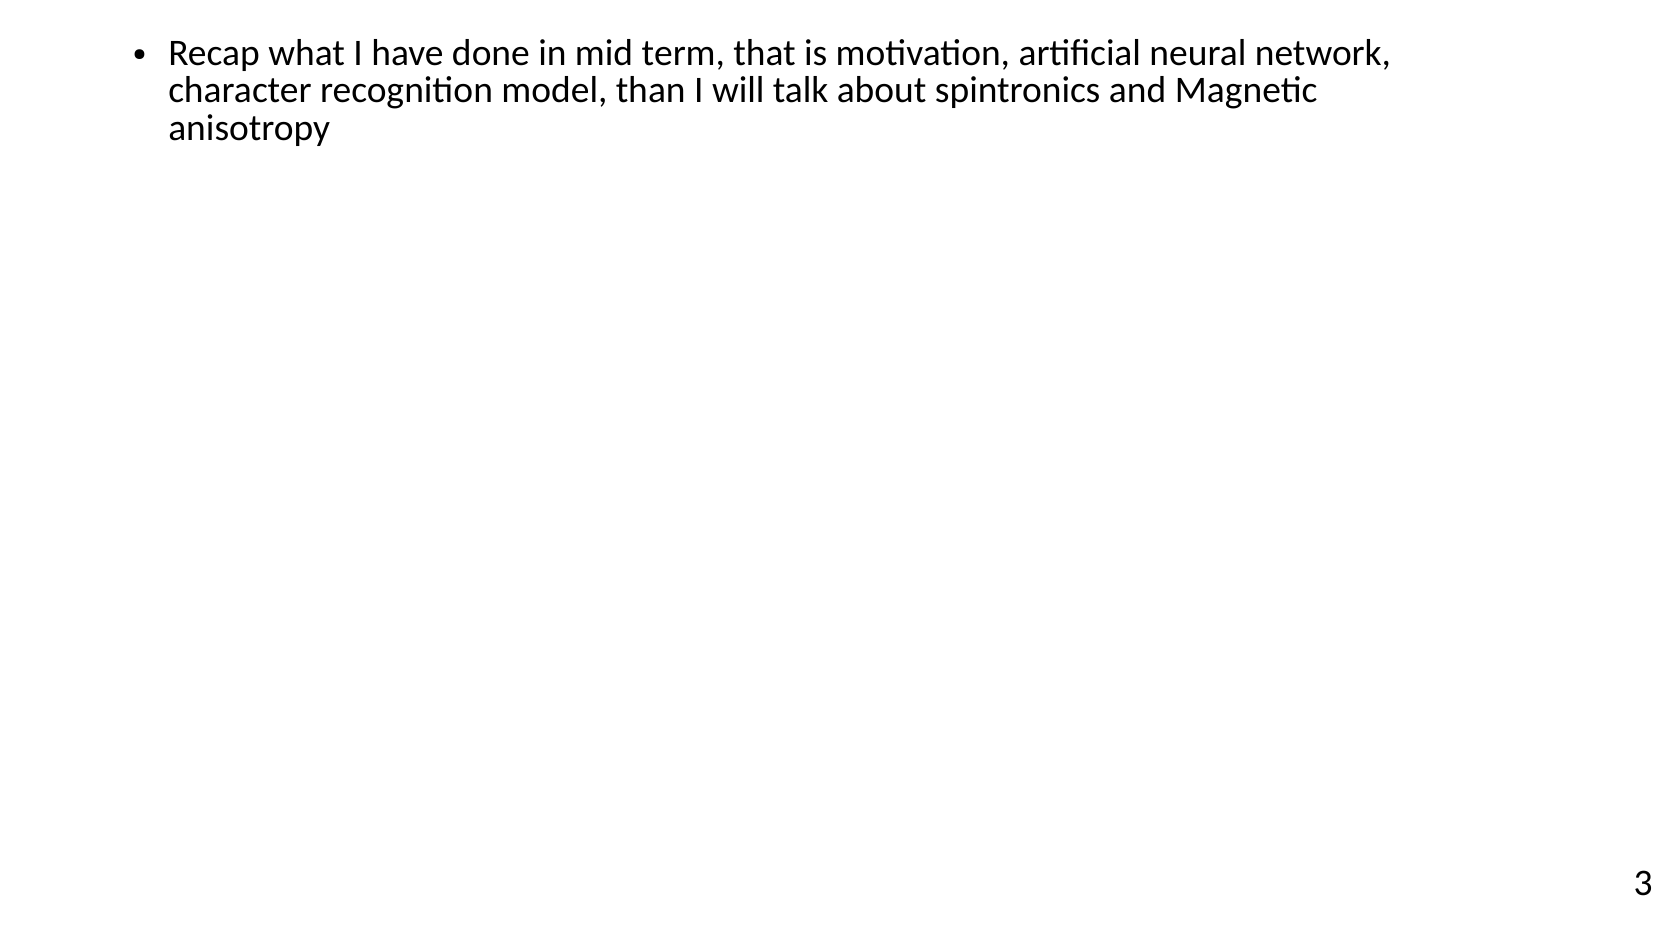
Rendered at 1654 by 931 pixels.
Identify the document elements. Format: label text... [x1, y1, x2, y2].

text_box <number> [1479, 860, 1654, 931]
text_box Recap what I have done in mid term, that is motivation, artificial neural network, character recognition model, than I will talk about spintronics and Magnetic anisotropy [118, 29, 1447, 158]
